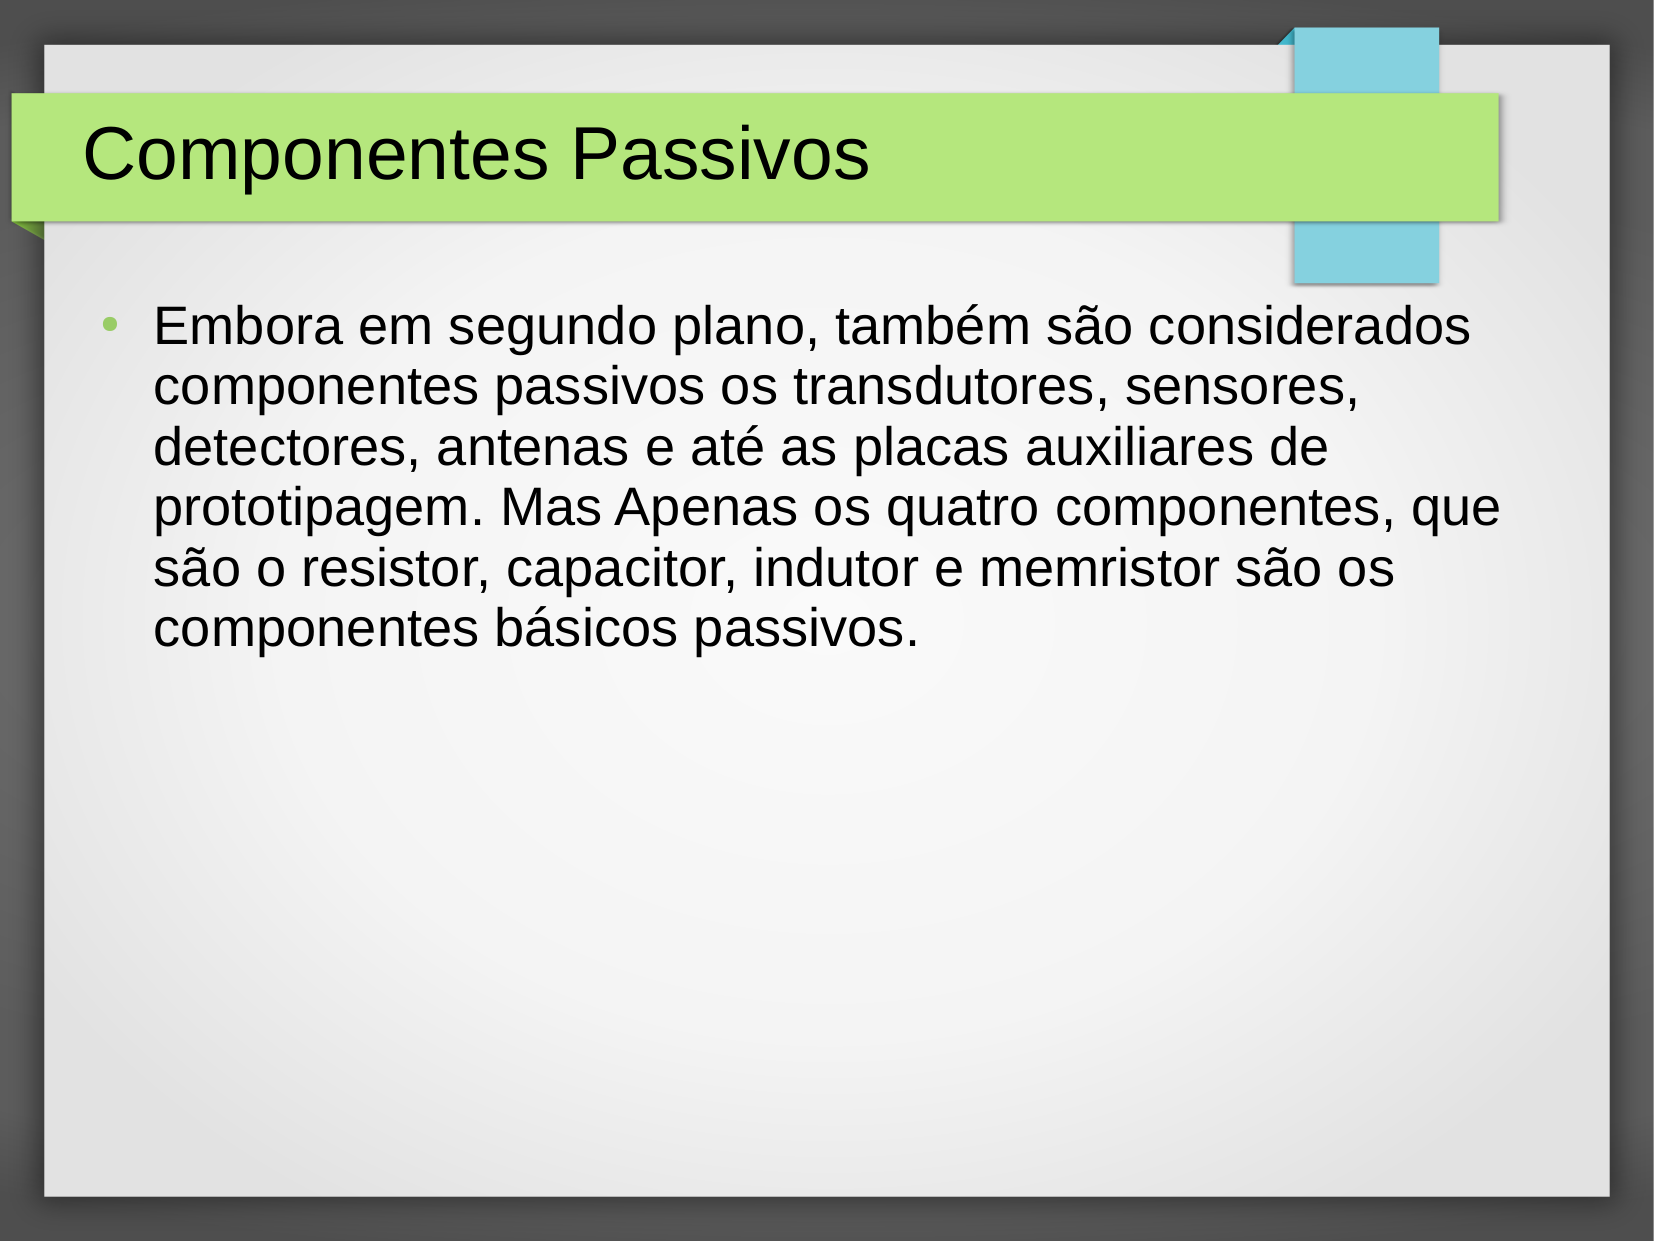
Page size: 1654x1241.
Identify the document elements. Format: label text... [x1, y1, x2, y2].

list Embora em segundo plano, também são considerados componentes passivos os transdutores, sensores, detectores, antenas e até as placas auxiliares de prototipagem. Mas Apenas os quatro componentes, que são o resistor, capacitor, indutor e memristor são os componentes básicos passivos. [82, 295, 1571, 1015]
title Componentes Passivos [82, 94, 1264, 213]
picture [0, 0, 1654, 1241]
